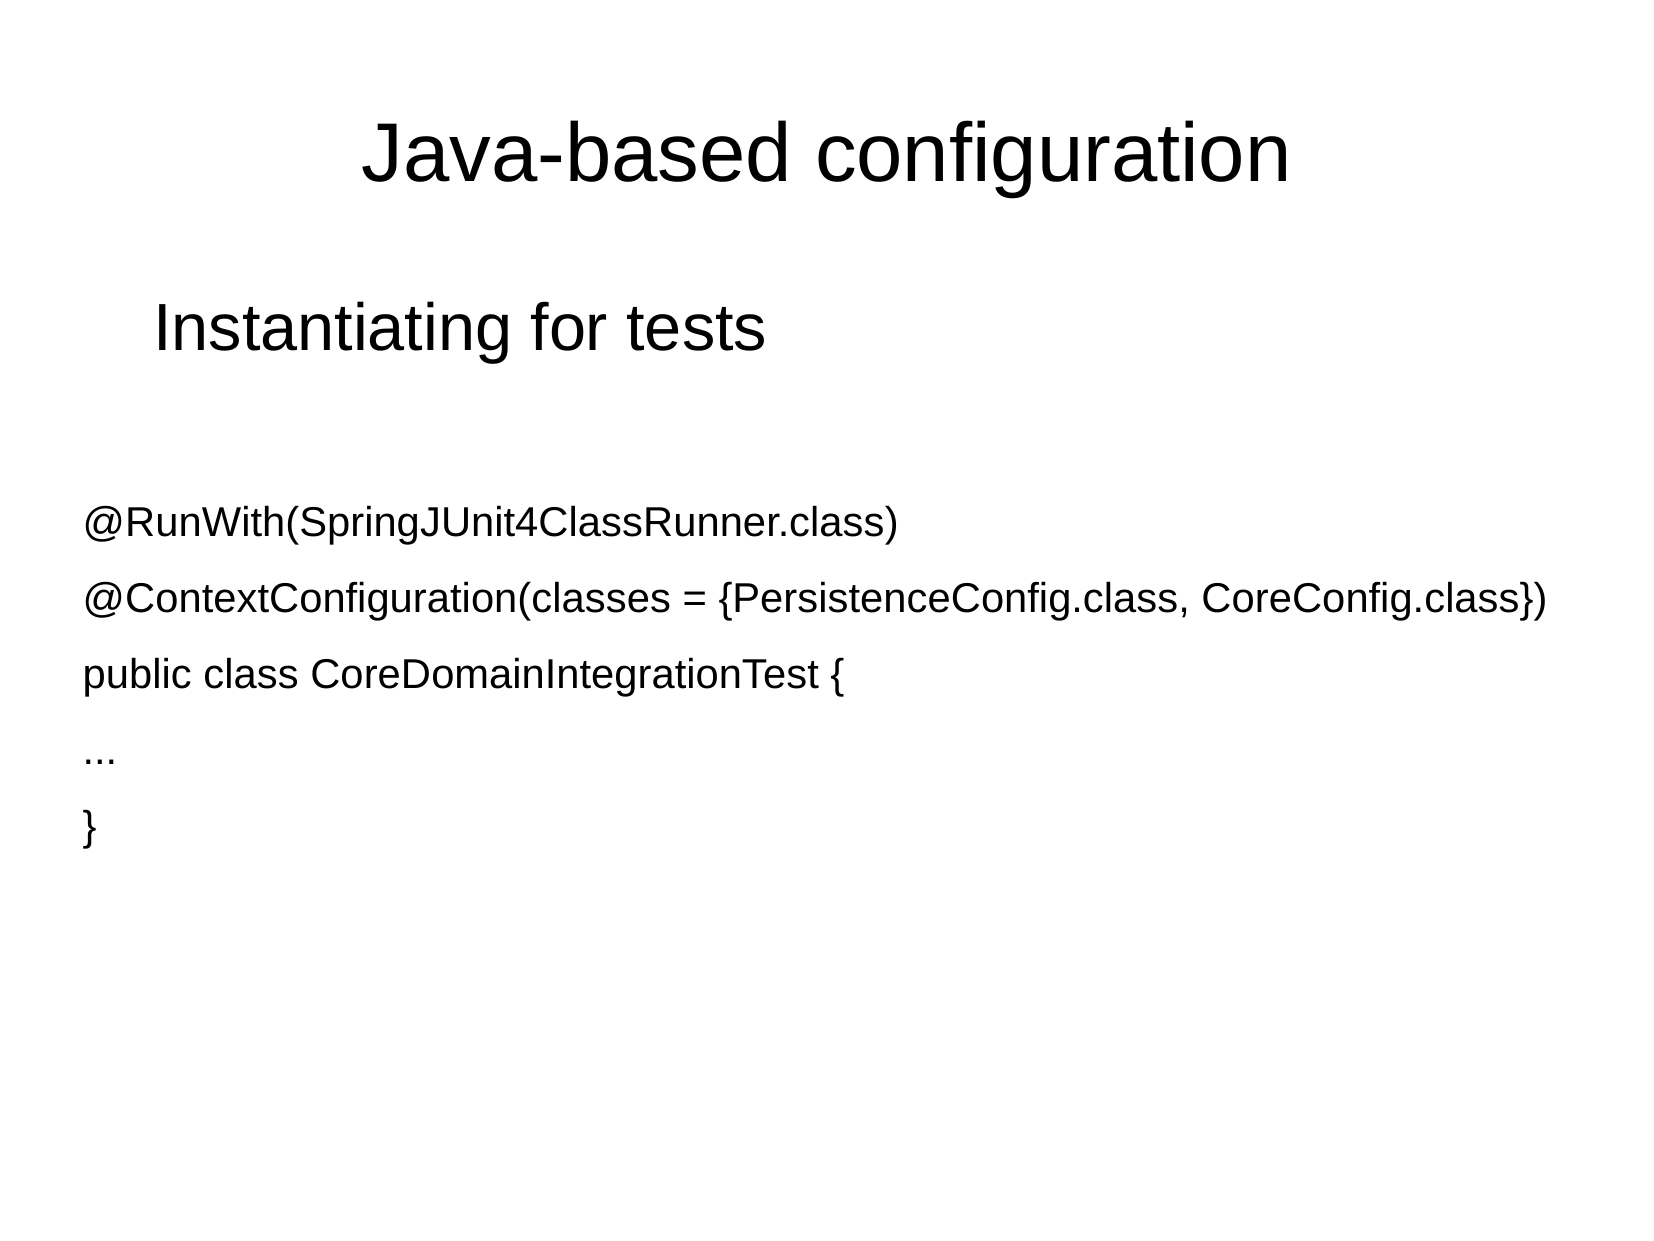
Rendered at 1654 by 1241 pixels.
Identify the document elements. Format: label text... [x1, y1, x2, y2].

title Java-based configuration [82, 49, 1571, 257]
list Instantiating for tests @RunWith(SpringJUnit4ClassRunner.class) @ContextConfiguration(classes = {PersistenceConfig.class, CoreConfig.class}) public class CoreDomainIntegrationTest { ... } [82, 290, 1571, 1010]
